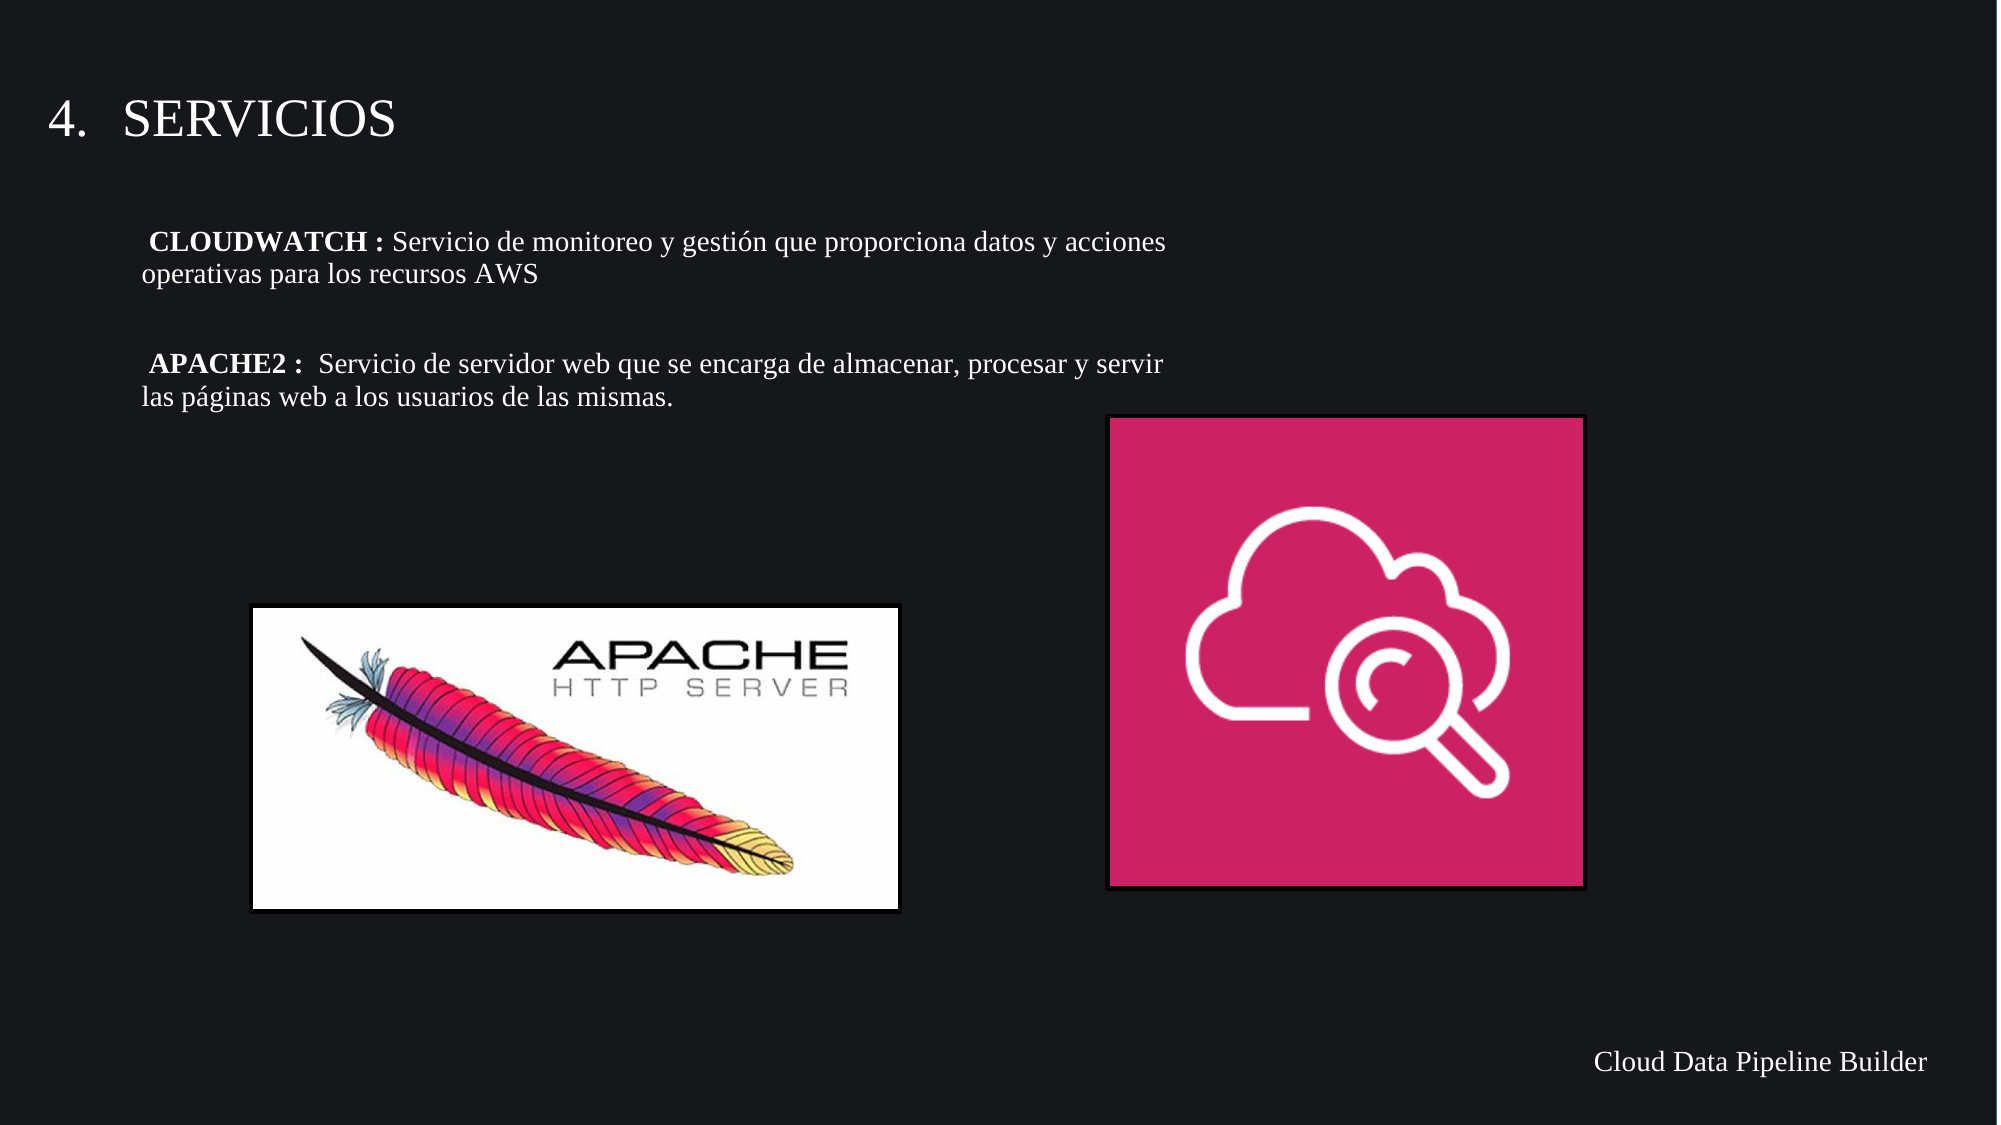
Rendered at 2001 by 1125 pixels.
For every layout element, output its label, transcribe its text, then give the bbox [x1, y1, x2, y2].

title APACHE2 : Servicio de servidor web que se encarga de almacenar, procesar y servir las páginas web a los usuarios de las mismas. [141, 346, 1182, 414]
picture [1110, 418, 1583, 886]
text_box [0, 0, 1997, 1125]
title 4. SERVICIOS [48, 71, 1549, 164]
title Cloud Data Pipeline Builder [1594, 1015, 2000, 1108]
title CLOUDWATCH : Servicio de monitoreo y gestión que proporciona datos y acciones operativas para los recursos AWS [141, 224, 1182, 292]
picture [253, 607, 898, 910]
